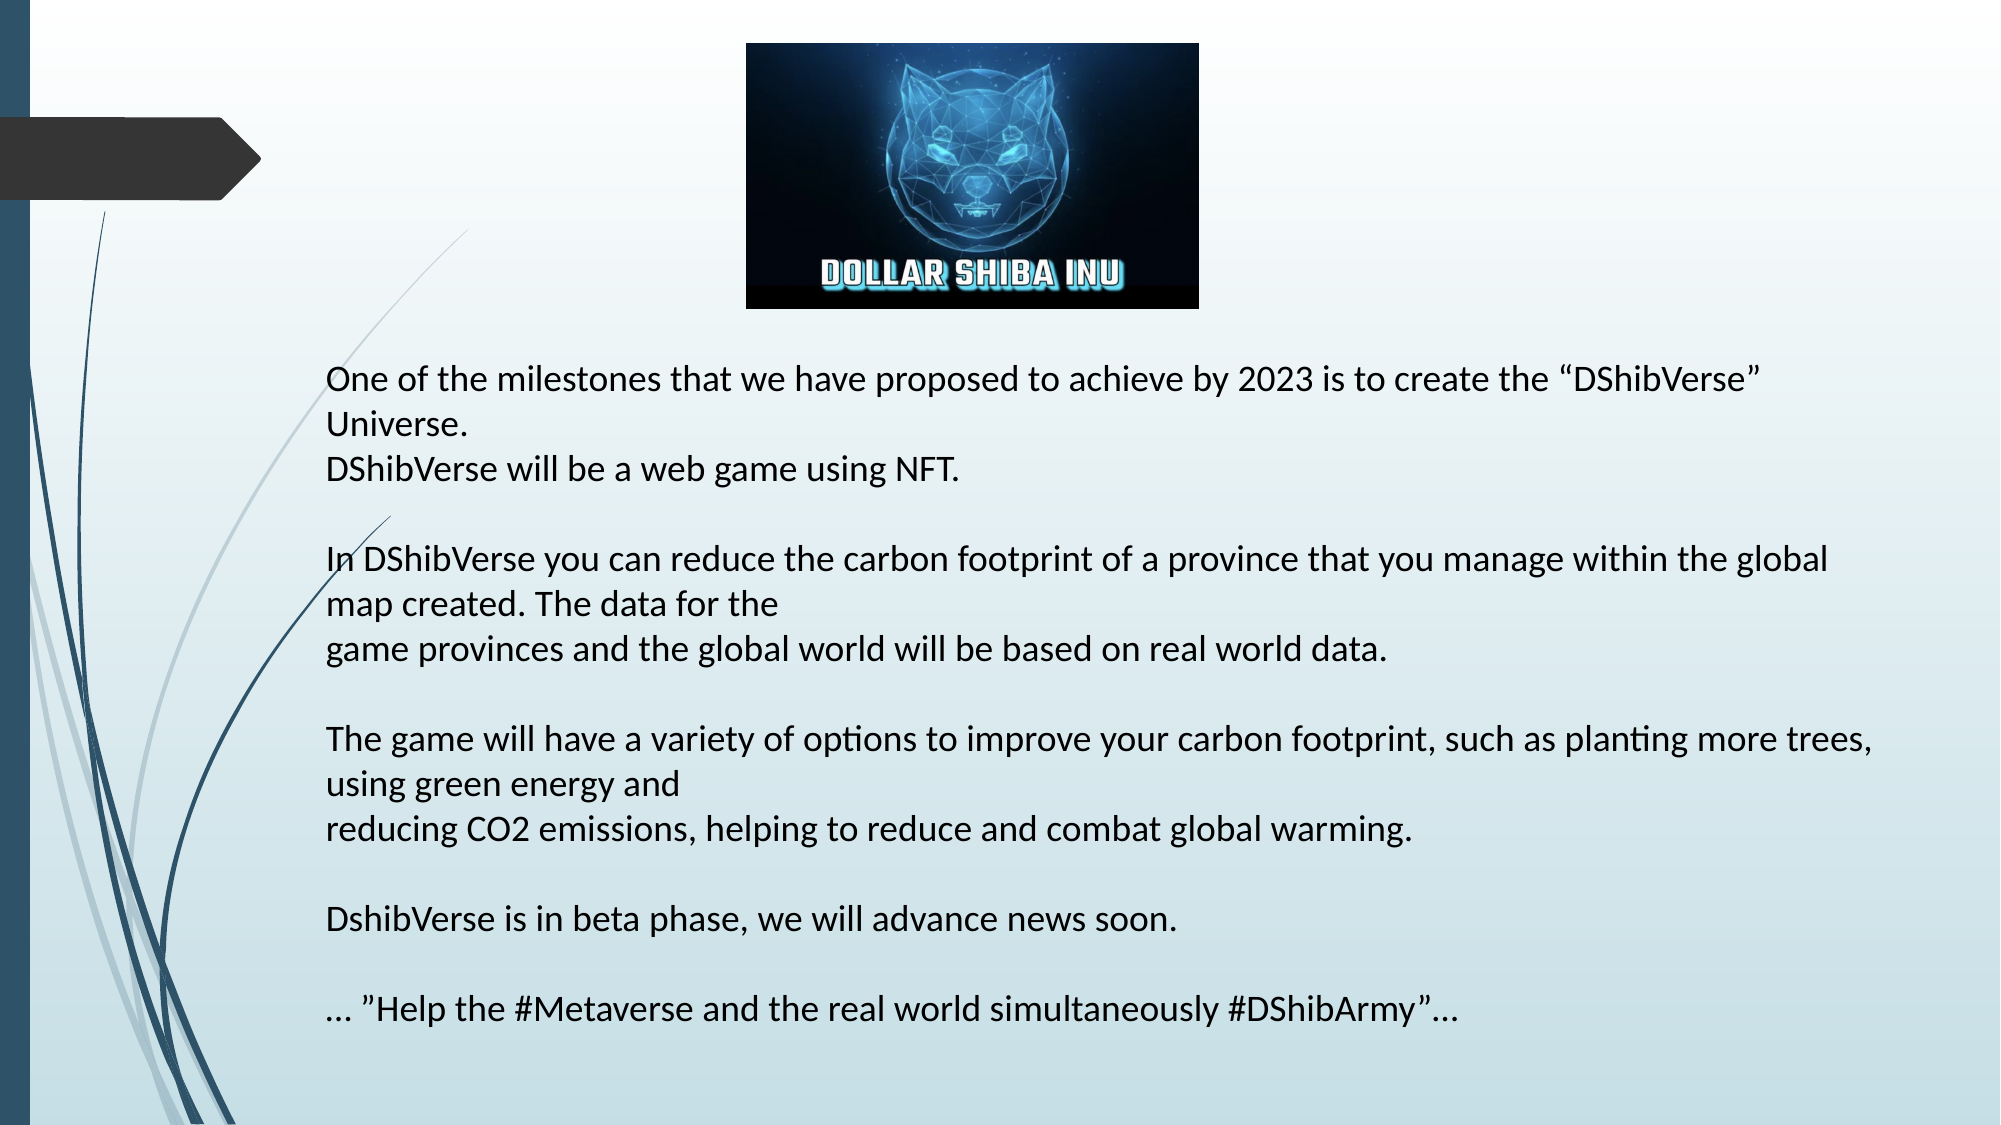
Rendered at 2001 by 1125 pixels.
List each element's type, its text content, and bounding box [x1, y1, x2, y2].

picture [746, 43, 1199, 309]
text_box One of the milestones that we have proposed to achieve by 2023 is to create the “DShibVerse” Universe. DShibVerse will be a web game using NFT. In DShibVerse you can reduce the carbon footprint of a province that you manage within the global map created. The data for the game provinces and the global world will be based on real world data. The game will have a variety of options to improve your carbon footprint, such as planting more trees, using green energy and reducing CO2 emissions, helping to reduce and combat global warming. DshibVerse is in beta phase, we will advance news soon. … ”Help the #Metaverse and the real world simultaneously #DShibArmy”… [310, 346, 1905, 1043]
